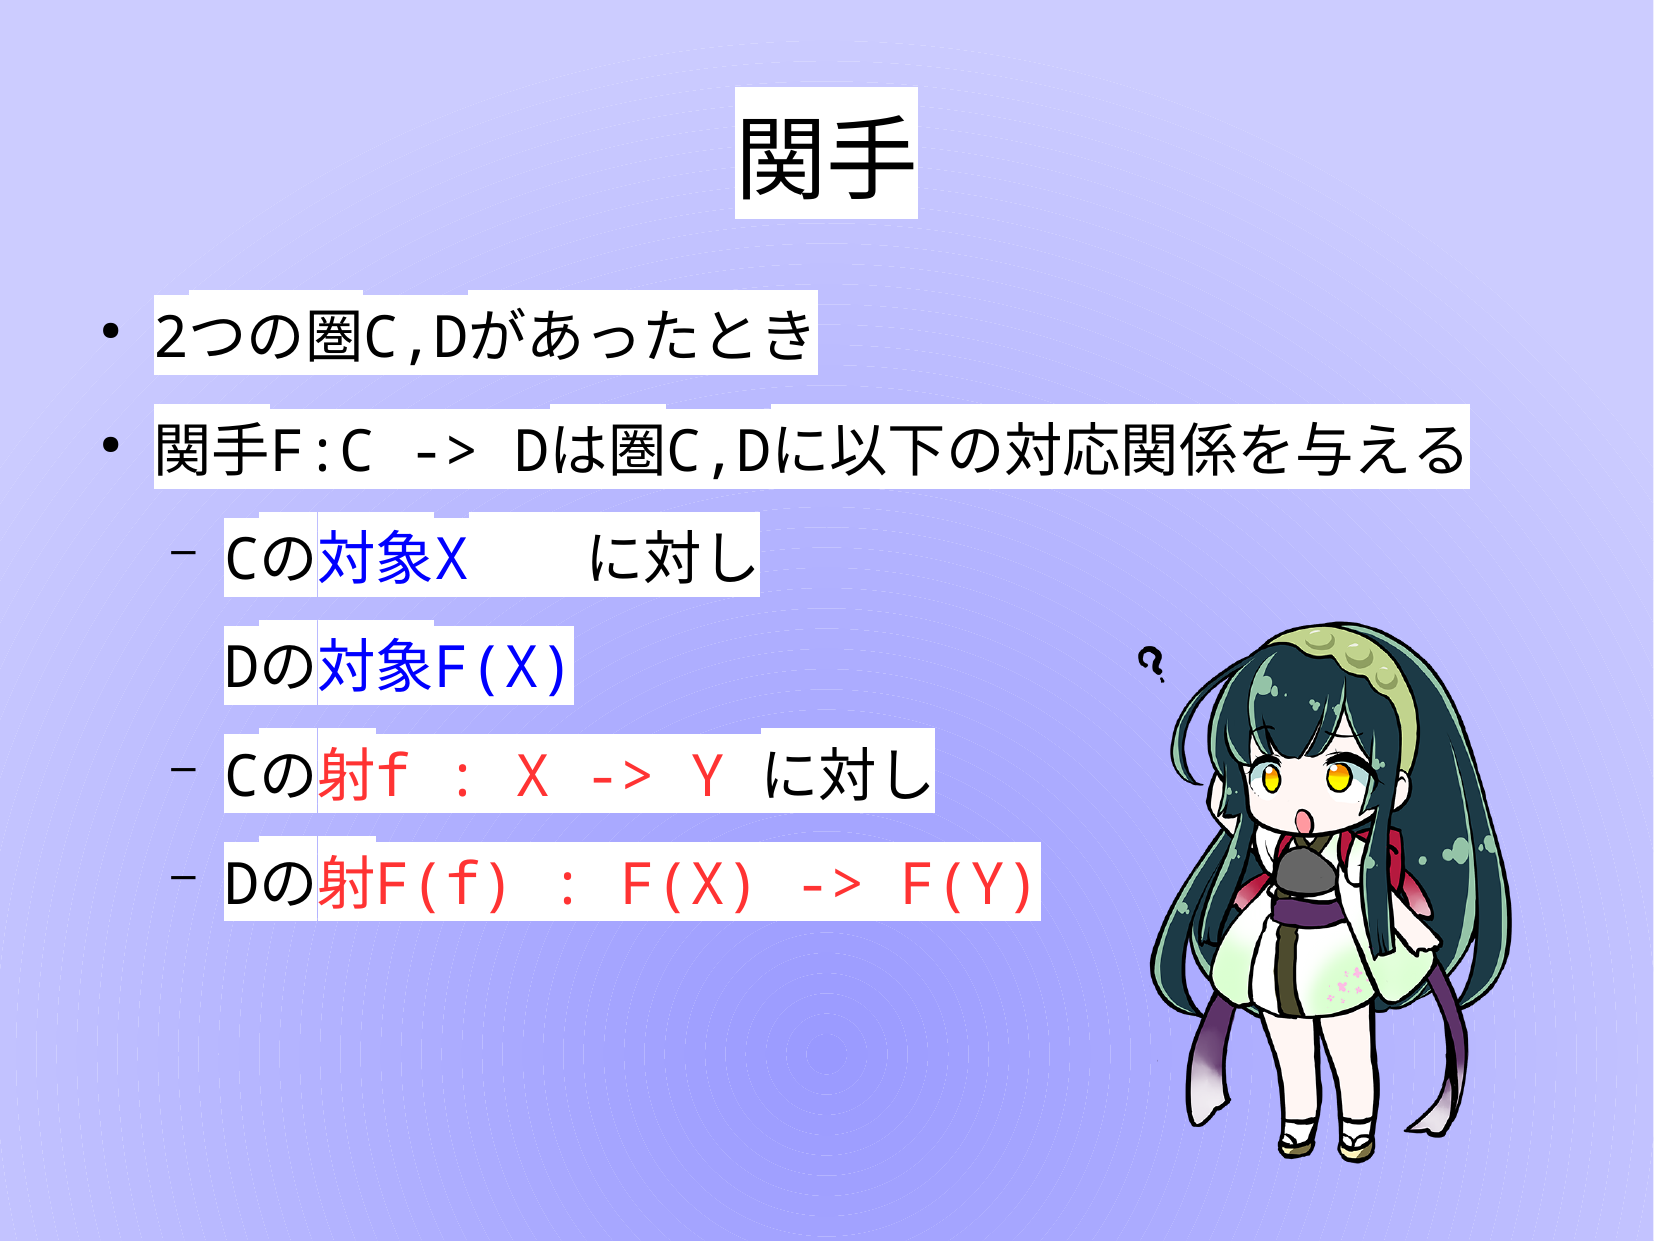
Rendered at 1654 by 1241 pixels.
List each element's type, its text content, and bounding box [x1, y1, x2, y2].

picture [1043, 606, 1607, 1170]
list 2つの圏C,Dがあったとき 関手F:C -> Dは圏C,Dに以下の対応関係を与える Cの対象X に対し Dの対象F(X) Cの射f : X -> Y に対し Dの射F(f) : F(X) -> F(Y) [82, 290, 1571, 1010]
title 関手 [82, 49, 1571, 257]
